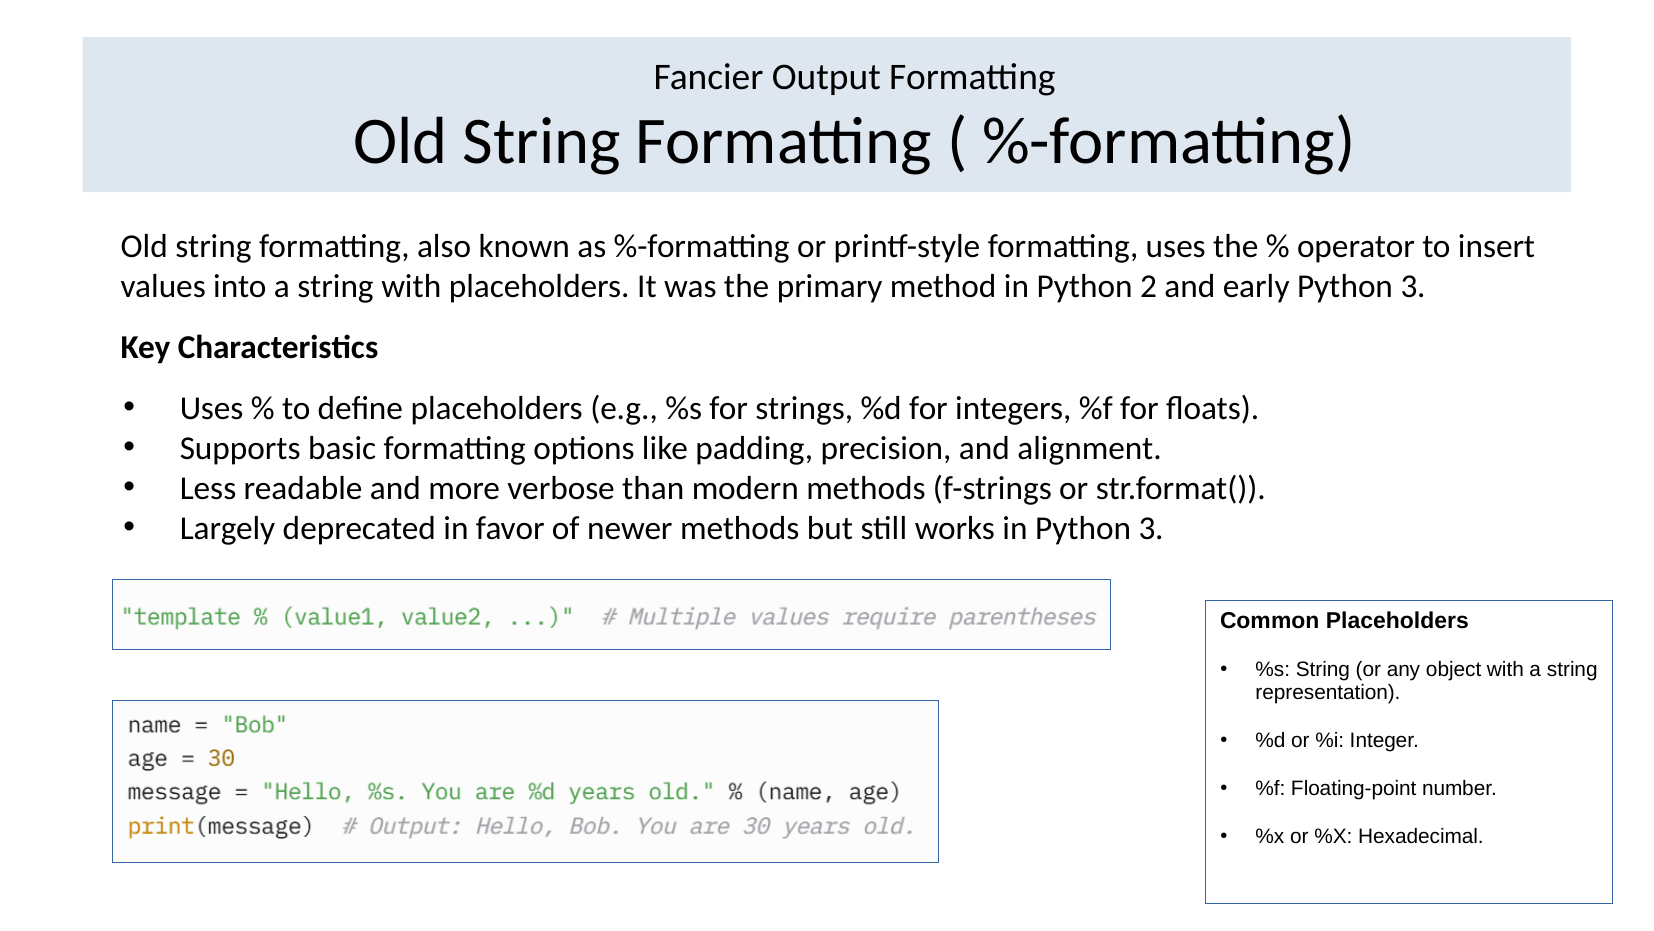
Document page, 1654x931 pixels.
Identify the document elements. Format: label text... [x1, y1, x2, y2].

picture [112, 579, 1111, 650]
picture [112, 700, 939, 863]
list Old string formatting, also known as %-formatting or printf-style formatting, uses the % operator to insert values into a string with placeholders. It was the primary method in Python 2 and early Python 3. Key Characteristics Uses % to define placeholders (e.g., %s for strings, %d for integers, %f for floats). Supports basic formatting options like padding, precision, and alignment. Less readable and more verbose than modern methods (f-strings or str.format()). Largely deprecated in favor of newer methods but still works in Python 3. [49, 217, 1613, 831]
text_box Common Placeholders %s: String (or any object with a string representation). %d or %i: Integer. %f: Floating-point number. %x or %X: Hexadecimal. [1205, 600, 1613, 900]
title Fancier Output Formatting Old String Formatting ( %-formatting) [82, 37, 1571, 193]
